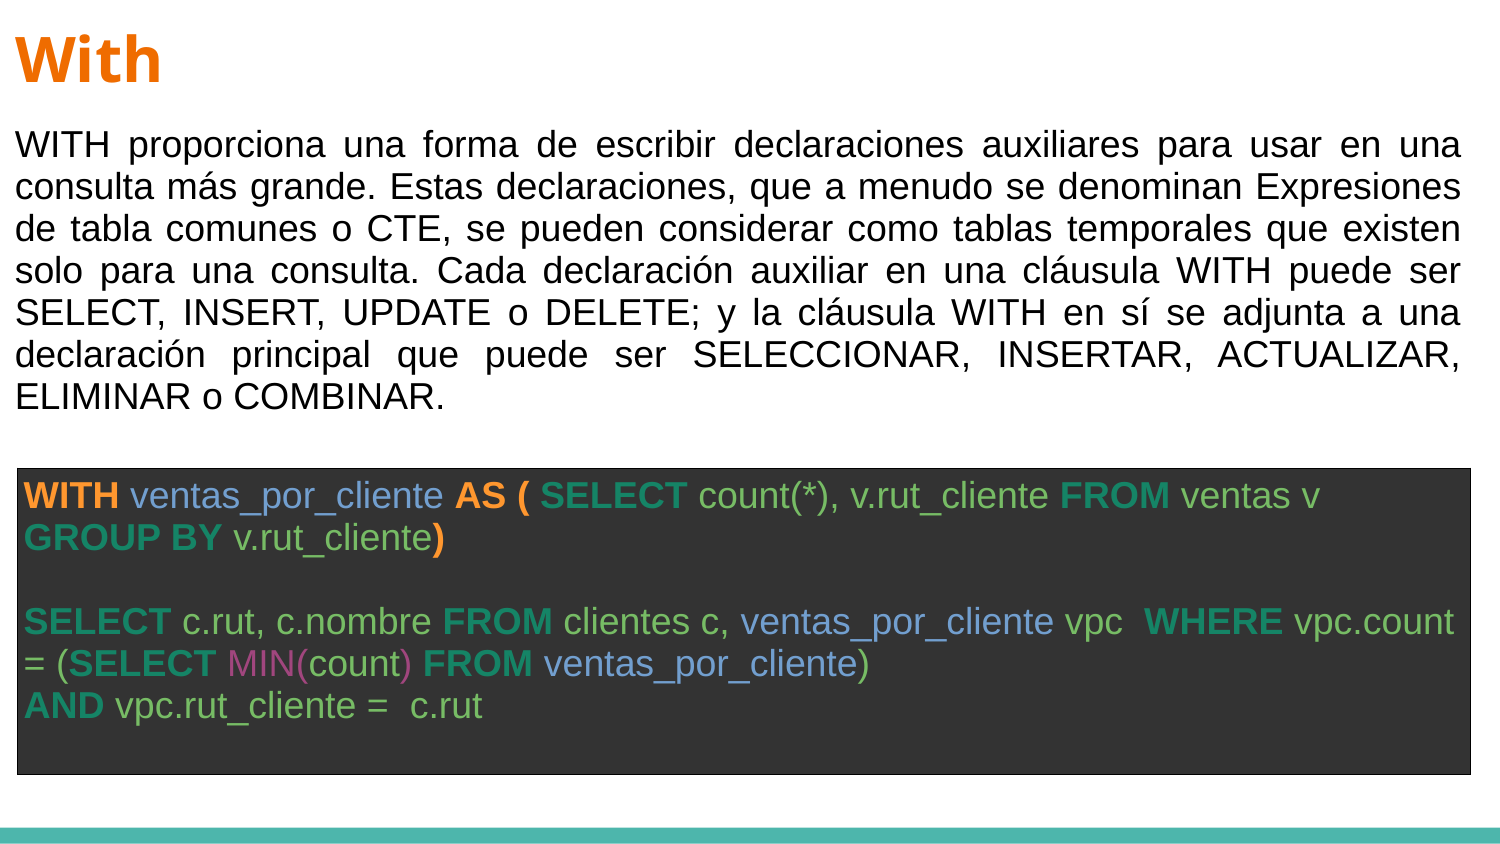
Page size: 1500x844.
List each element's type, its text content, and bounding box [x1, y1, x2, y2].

text_box WITH proporciona una forma de escribir declaraciones auxiliares para usar en una consulta más grande. Estas declaraciones, que a menudo se denominan Expresiones de tabla comunes o CTE, se pueden considerar como tablas temporales que existen solo para una consulta. Cada declaración auxiliar en una cláusula WITH puede ser SELECT, INSERT, UPDATE o DELETE; y la cláusula WITH en sí se adjunta a una declaración principal que puede ser SELECCIONAR, INSERTAR, ACTUALIZAR, ELIMINAR o COMBINAR. [0, 116, 1477, 426]
table_header WITH ventas_por_cliente AS ( SELECT count(*), v.rut_cliente FROM ventas v GROUP BY v.rut_cliente) SELECT c.rut, c.nombre FROM clientes c, ventas_por_cliente vpc WHERE vpc.count = (SELECT MIN(count) FROM ventas_por_cliente) AND vpc.rut_cliente = c.rut [18, 469, 1470, 774]
title With [0, 0, 1398, 116]
